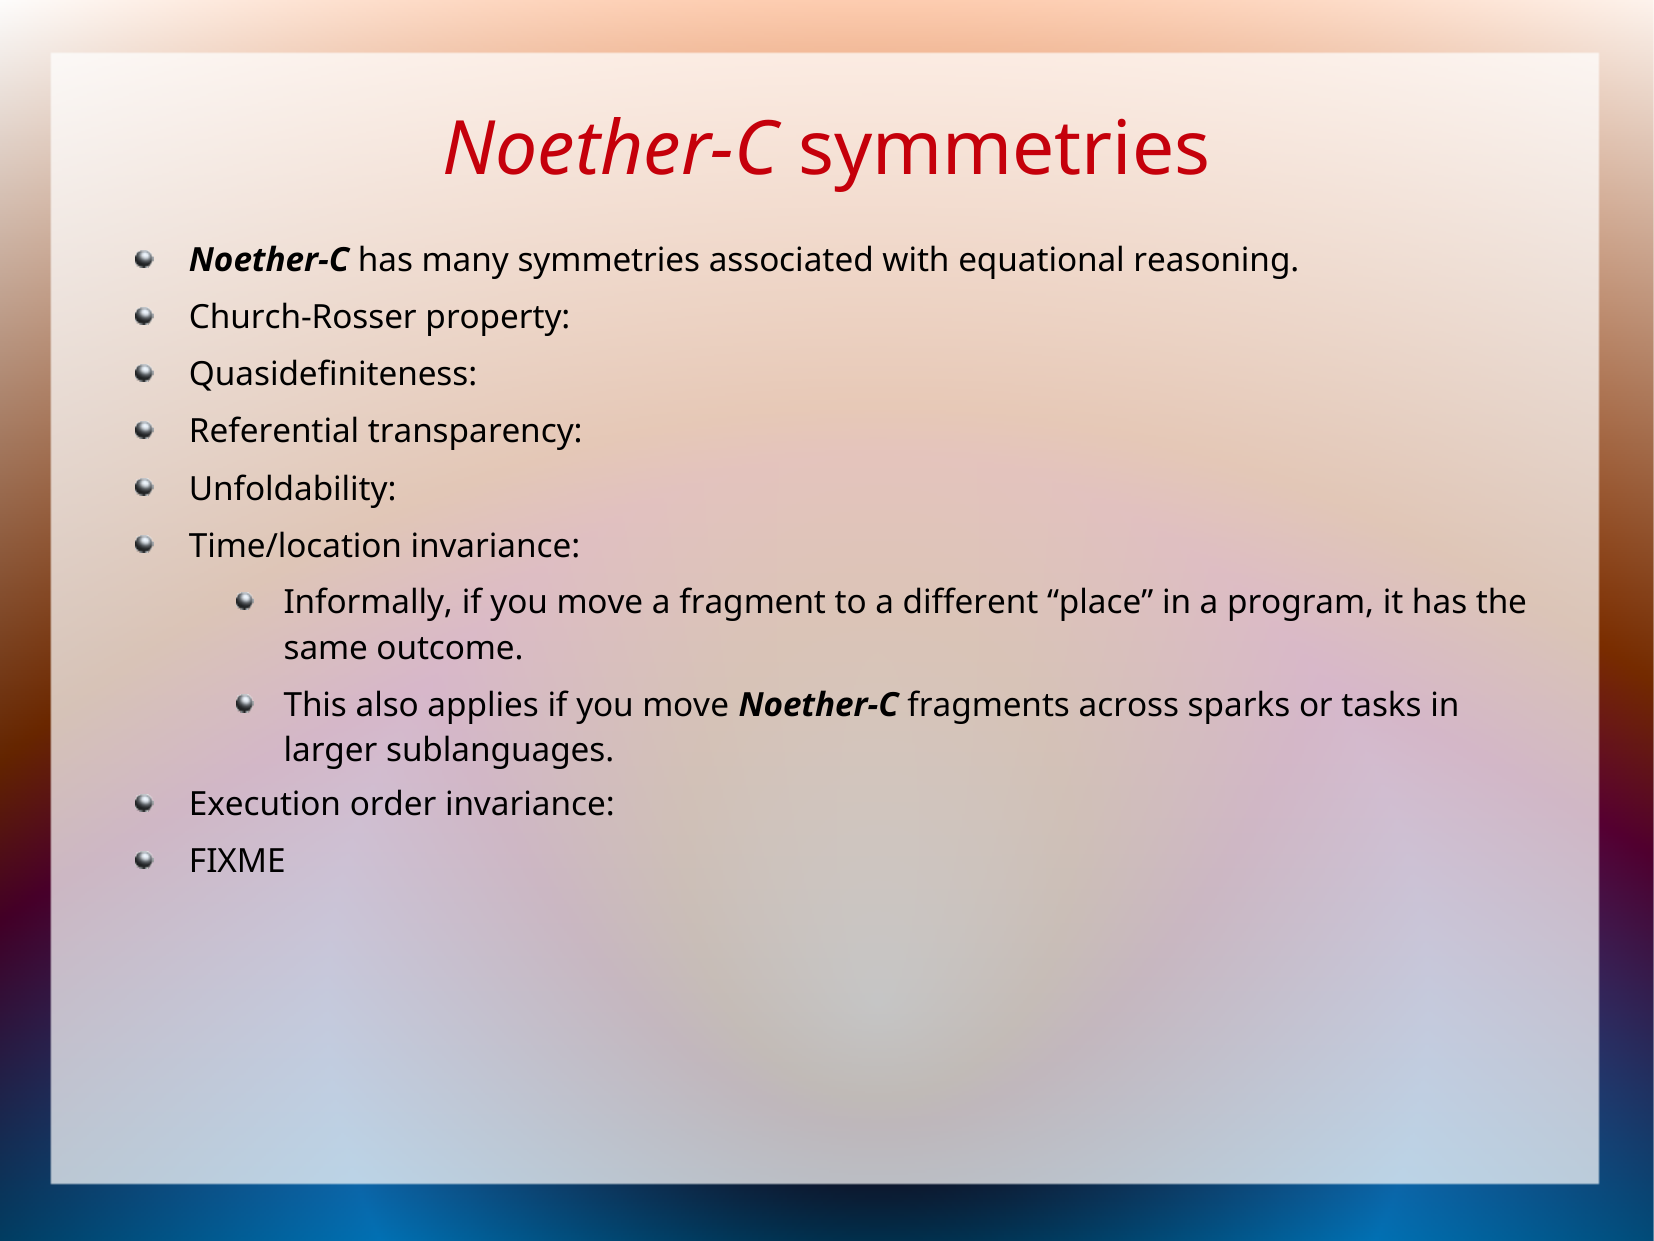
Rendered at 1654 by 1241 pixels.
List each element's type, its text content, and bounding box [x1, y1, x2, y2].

list Noether-C has many symmetries associated with equational reasoning. Church-Rosser property: Quasidefiniteness: Referential transparency: Unfoldability: Time/location invariance: Informally, if you move a fragment to a different “place” in a program, it has the same outcome. This also applies if you move Noether-C fragments across sparks or tasks in larger sublanguages. Execution order invariance: FIXME [118, 236, 1536, 1103]
title Noether-C symmetries [82, 55, 1571, 237]
picture [0, 0, 1654, 1241]
